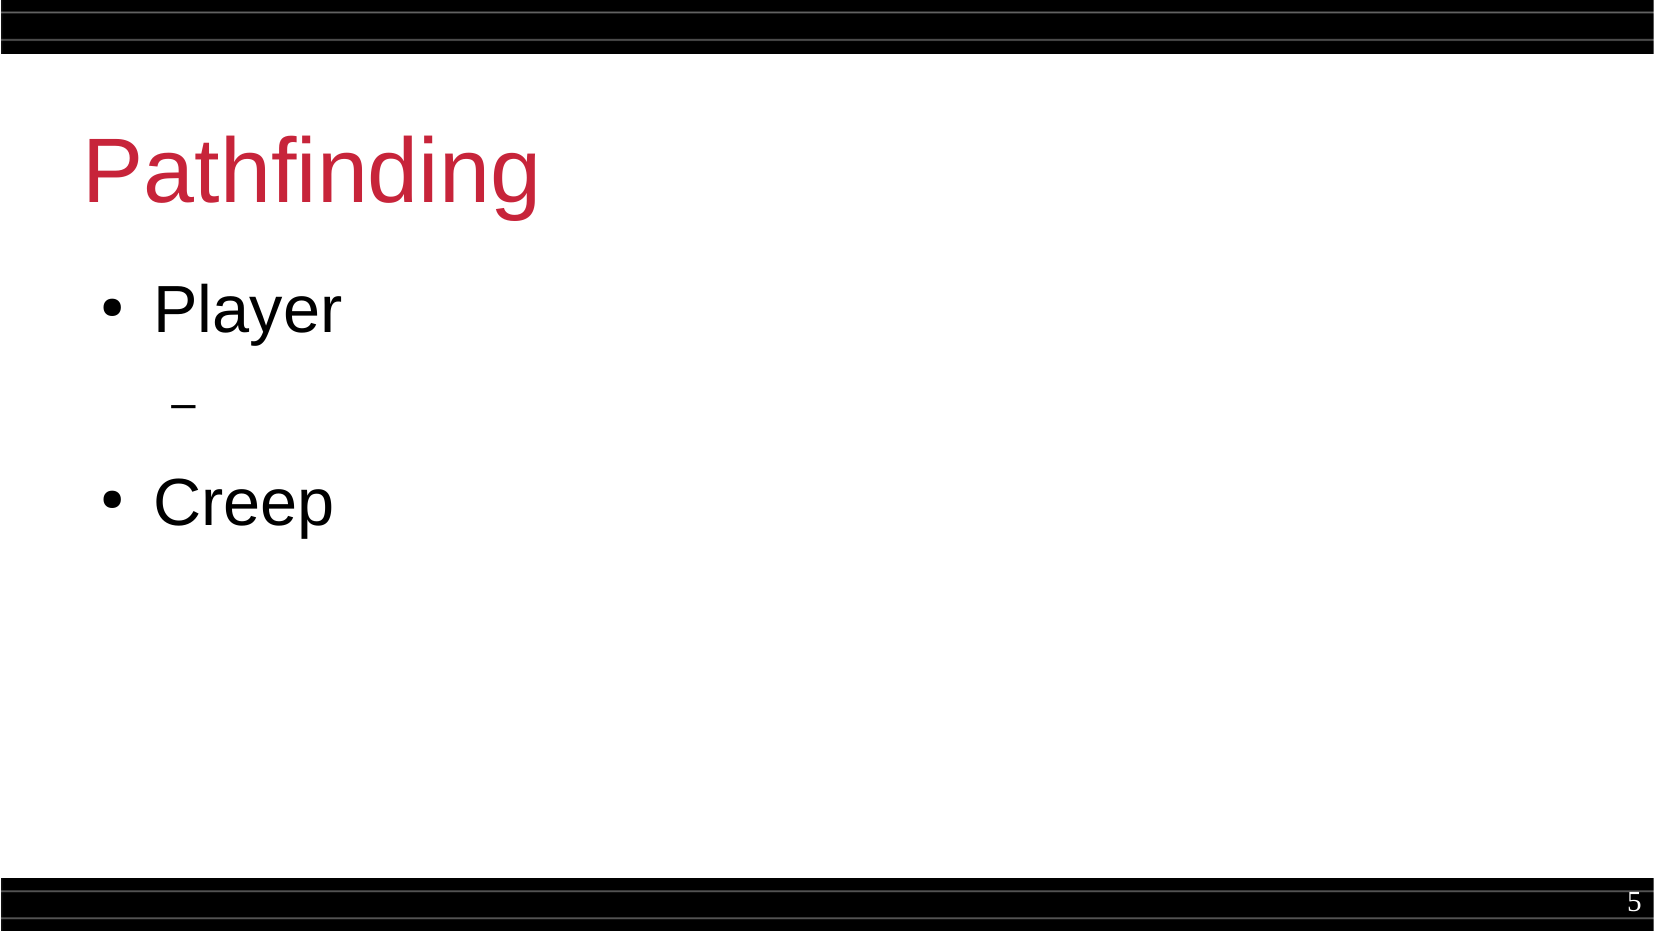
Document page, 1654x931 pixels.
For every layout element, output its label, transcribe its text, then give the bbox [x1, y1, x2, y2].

picture [1, 0, 1654, 54]
picture [1, 878, 1654, 931]
list Player Creep [82, 271, 1571, 758]
title Pathfinding [82, 92, 1571, 249]
